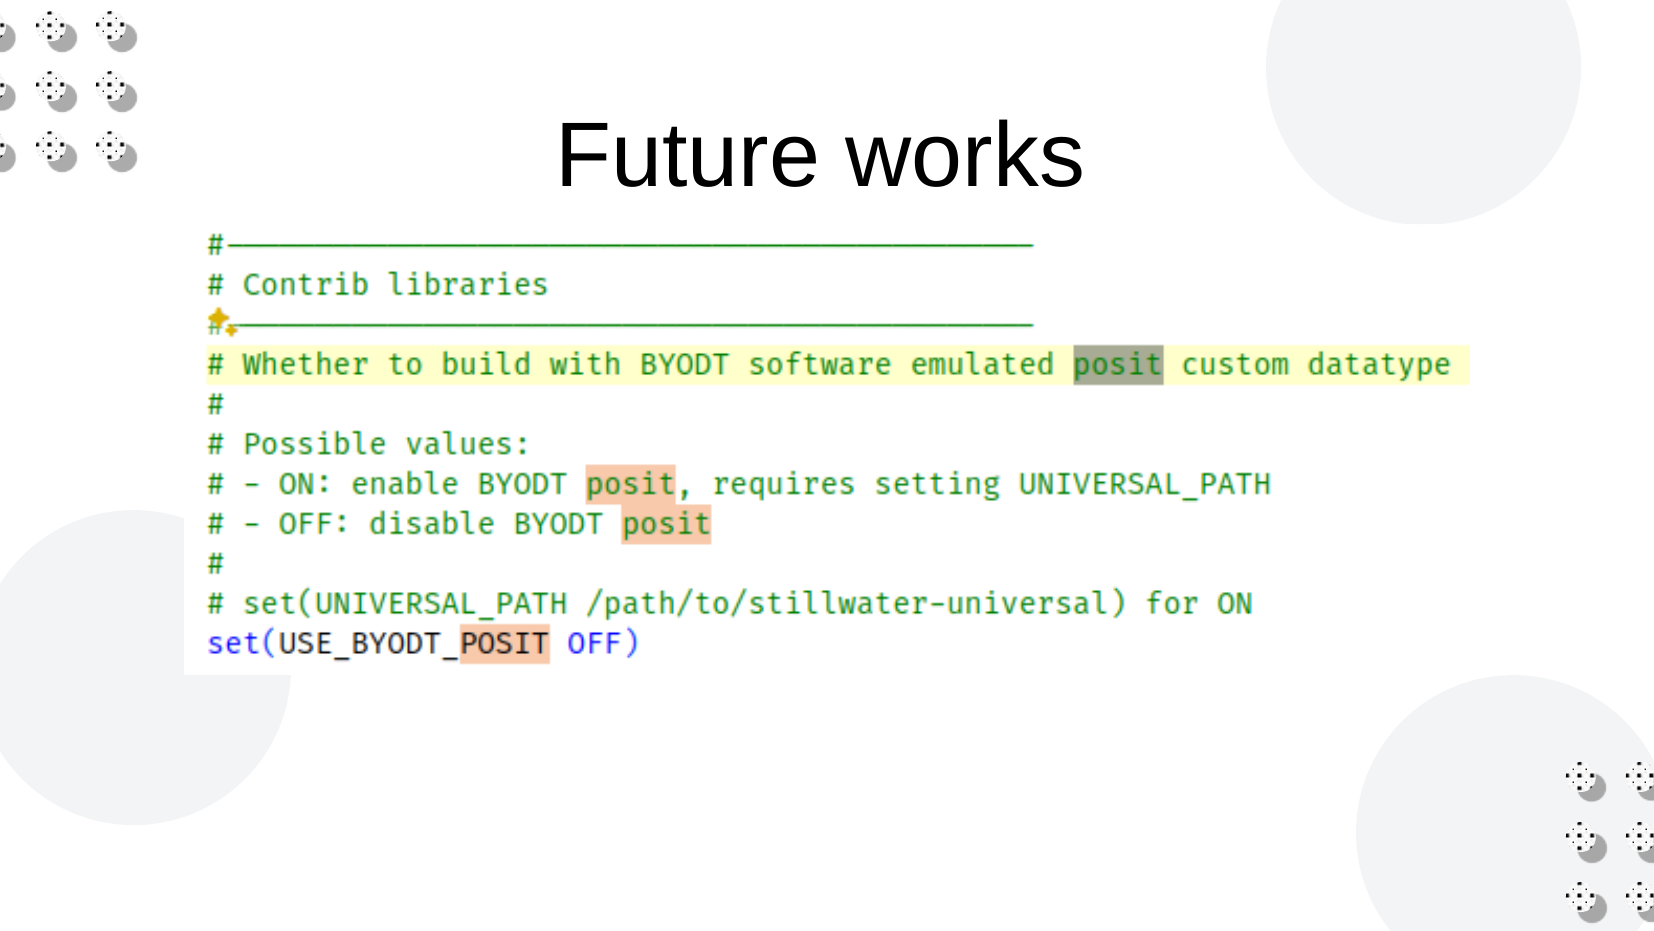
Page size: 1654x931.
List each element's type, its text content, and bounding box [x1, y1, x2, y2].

title Future works [76, 76, 1565, 233]
picture [184, 224, 1470, 676]
picture [95, 11, 126, 42]
picture [0, 14, 6, 39]
picture [1625, 821, 1654, 853]
picture [35, 131, 67, 162]
picture [1565, 821, 1596, 853]
picture [1565, 882, 1596, 913]
picture [35, 71, 66, 102]
picture [0, 74, 6, 99]
picture [1625, 761, 1654, 792]
picture [1625, 881, 1654, 912]
picture [99, 71, 122, 76]
picture [35, 11, 66, 42]
picture [1565, 761, 1596, 793]
picture [0, 134, 7, 159]
